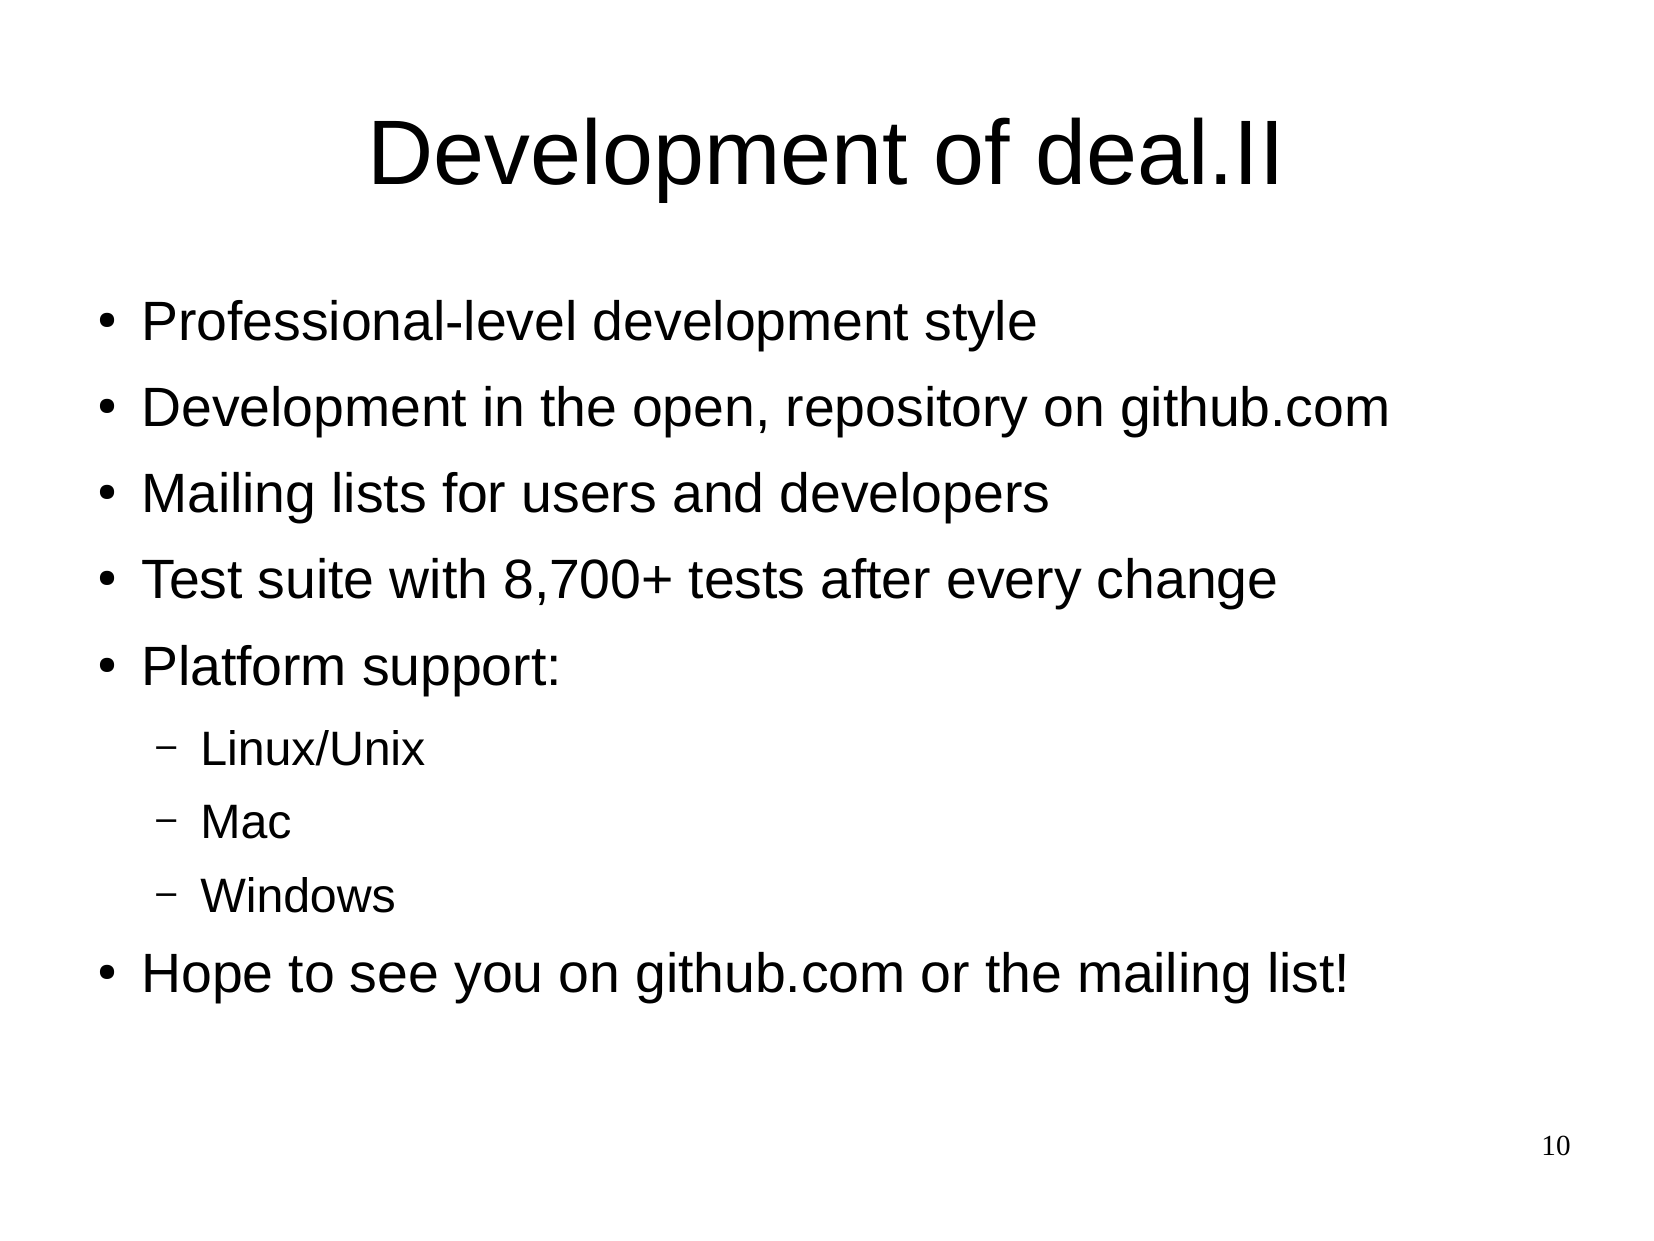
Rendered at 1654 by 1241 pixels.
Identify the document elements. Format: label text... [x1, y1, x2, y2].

list Professional-level development style Development in the open, repository on github.com Mailing lists for users and developers Test suite with 8,700+ tests after every change Platform support: Linux/Unix Mac Windows Hope to see you on github.com or the mailing list! [82, 290, 1538, 1010]
title Development of deal.II [82, 49, 1571, 257]
